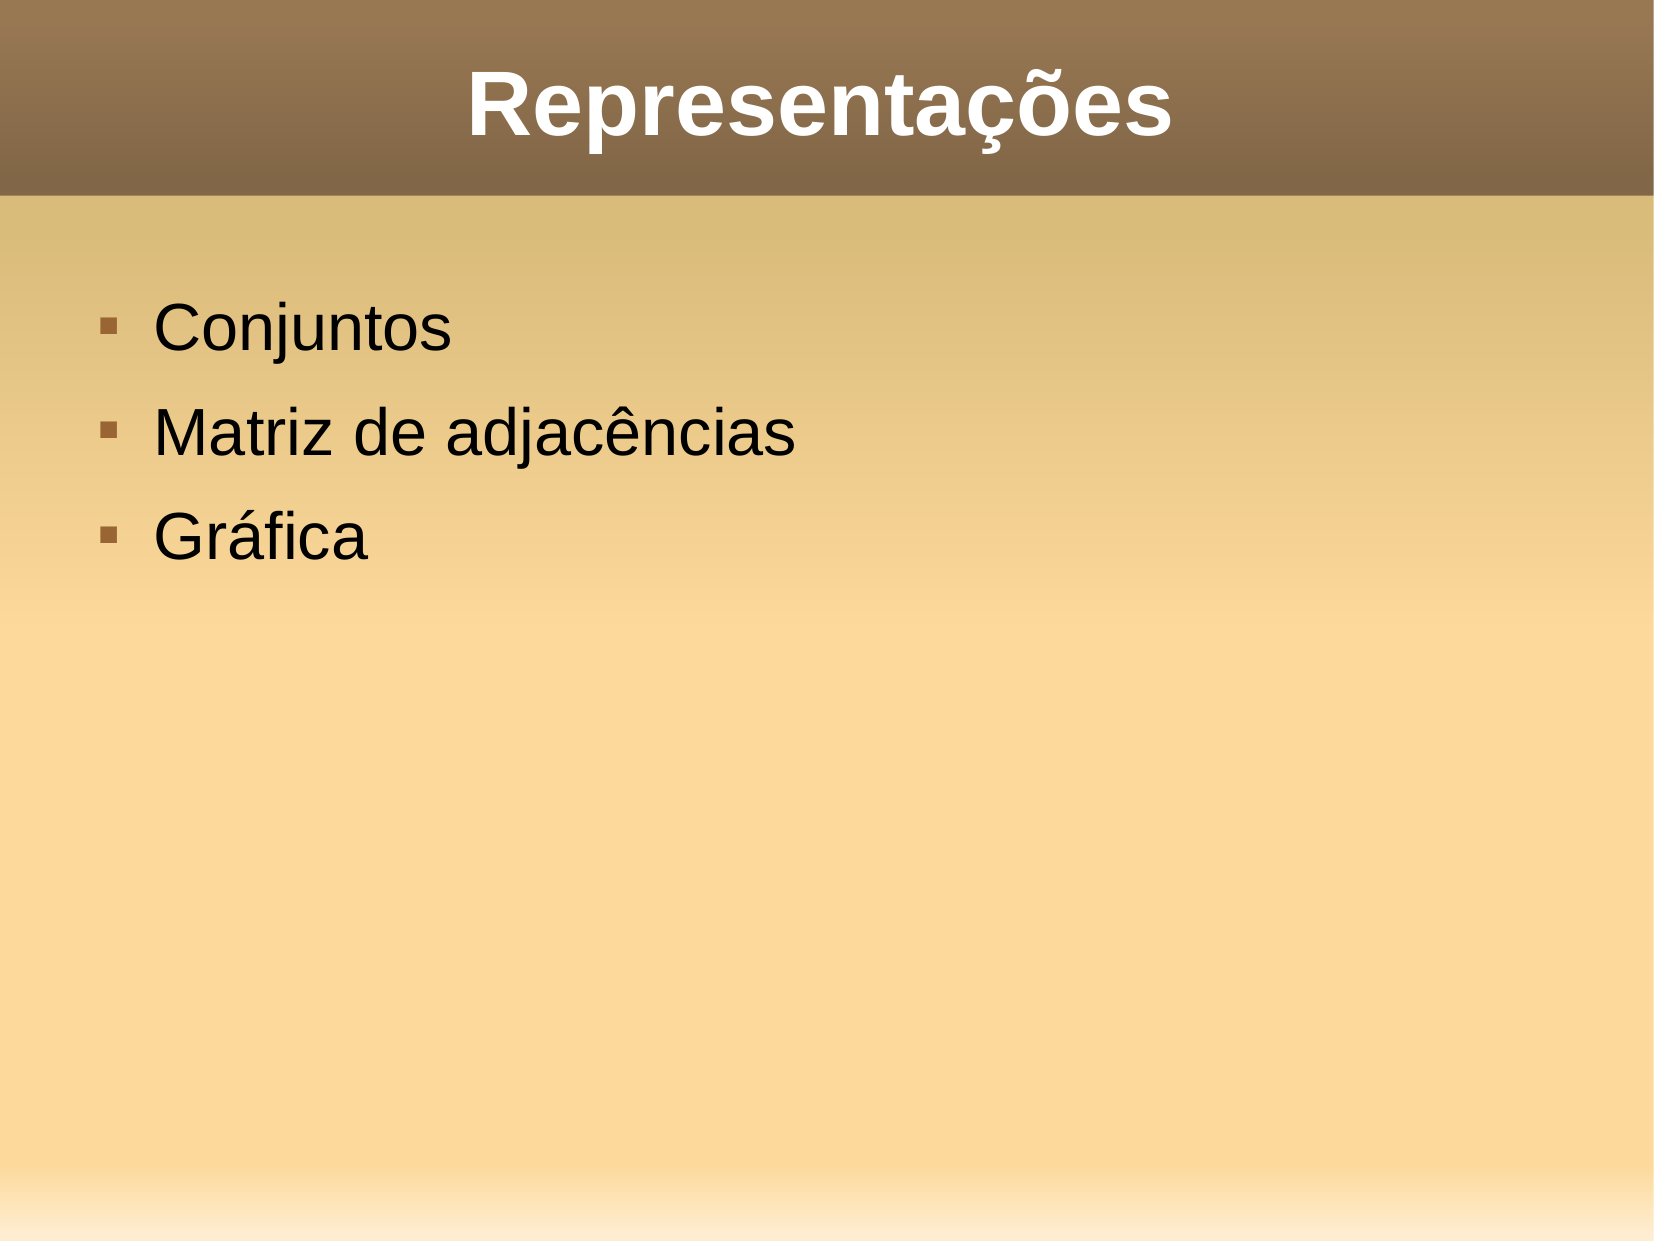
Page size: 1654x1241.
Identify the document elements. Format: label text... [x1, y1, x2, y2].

picture [0, 0, 1654, 1241]
list Conjuntos Matriz de adjacências Gráfica [82, 290, 1571, 1094]
title Representações [76, 0, 1565, 208]
